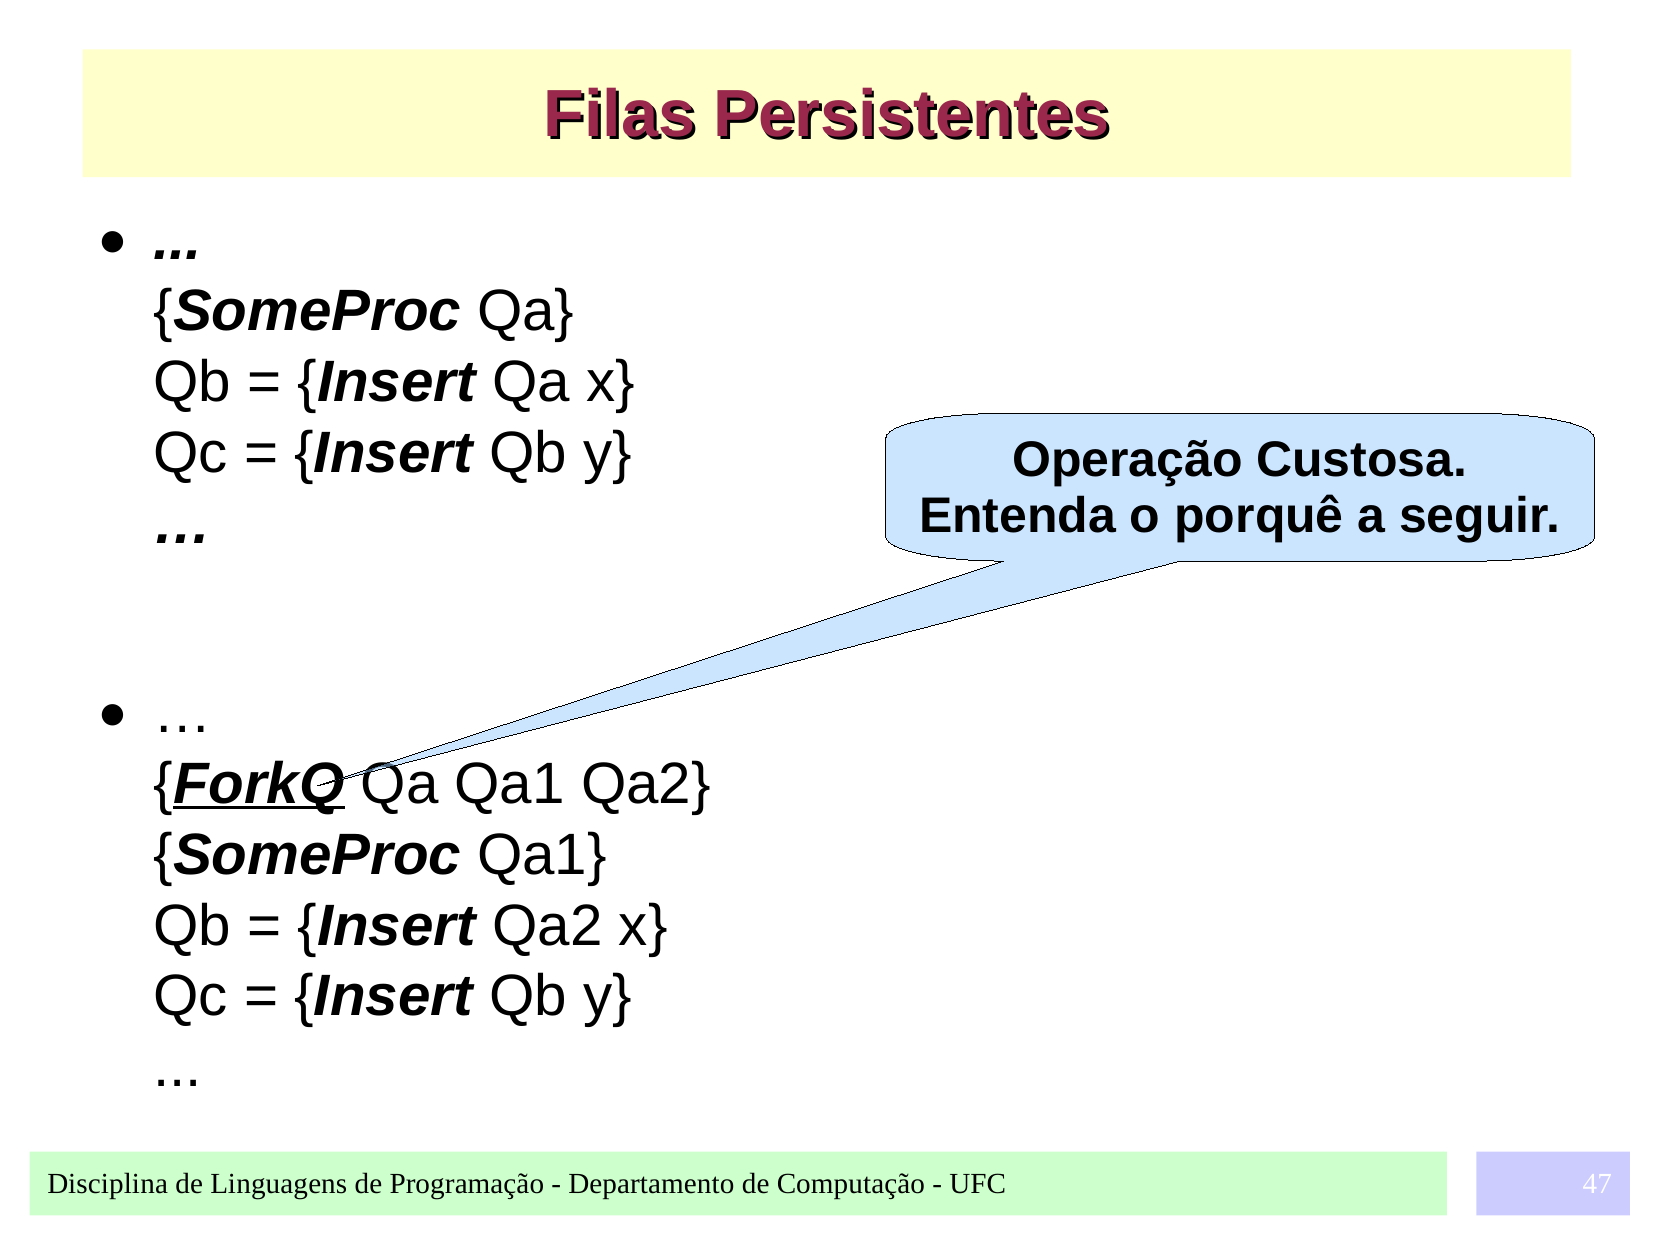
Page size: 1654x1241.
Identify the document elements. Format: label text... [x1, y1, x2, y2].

text_box Operação Custosa. Entenda o porquê a seguir. [317, 413, 1595, 786]
list ... {SomeProc Qa} Qb = {Insert Qa x} Qc = {Insert Qb y} … … {ForkQ Qa Qa1 Qa2} {SomeProc Qa1} Qb = {Insert Qa2 x} Qc = {Insert Qb y} ... [82, 206, 1571, 1137]
title Filas Persistentes [82, 49, 1571, 178]
